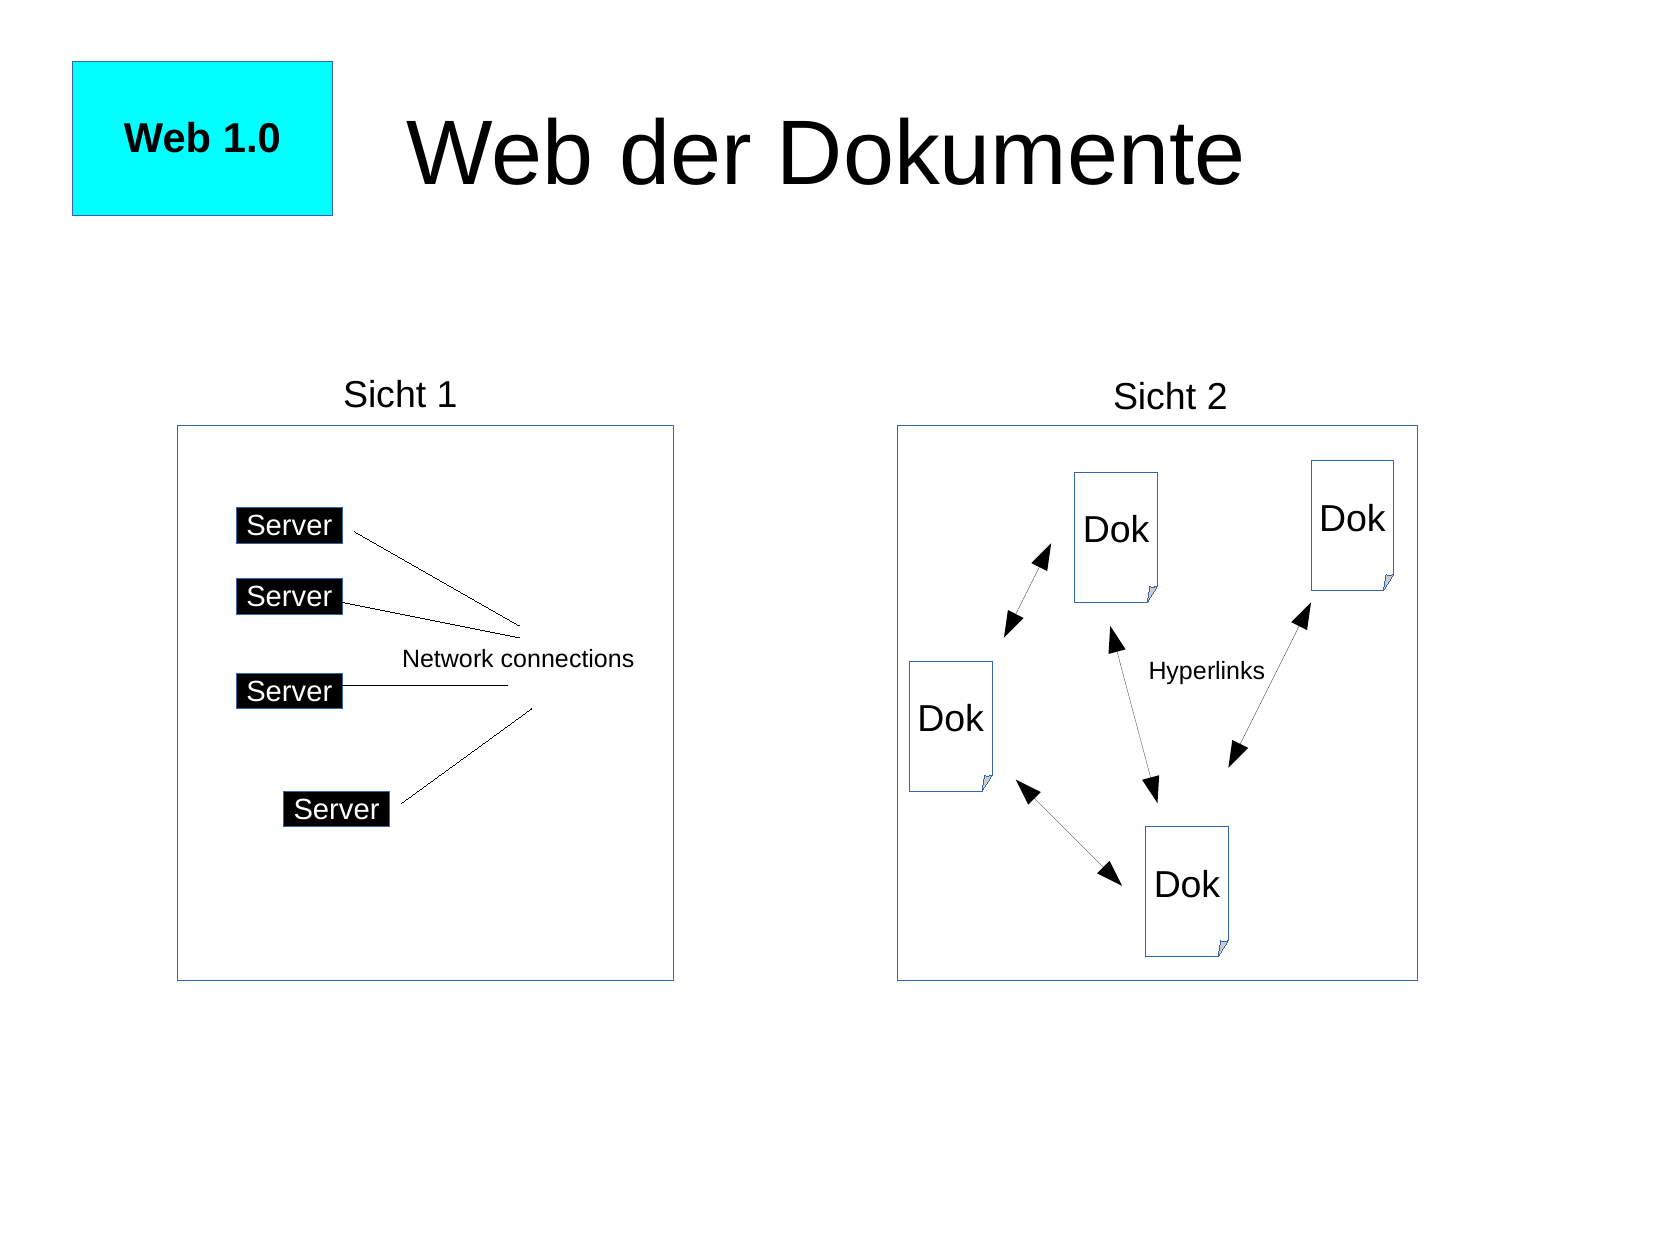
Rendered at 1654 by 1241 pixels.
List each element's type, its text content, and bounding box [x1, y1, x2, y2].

text_box Sicht 1 [328, 366, 473, 425]
text_box Web 1.0 [72, 61, 333, 216]
text_box [897, 425, 1418, 981]
text_box [177, 425, 674, 981]
title Web der Dokumente [82, 49, 1571, 257]
text_box Sicht 2 [1098, 368, 1243, 425]
